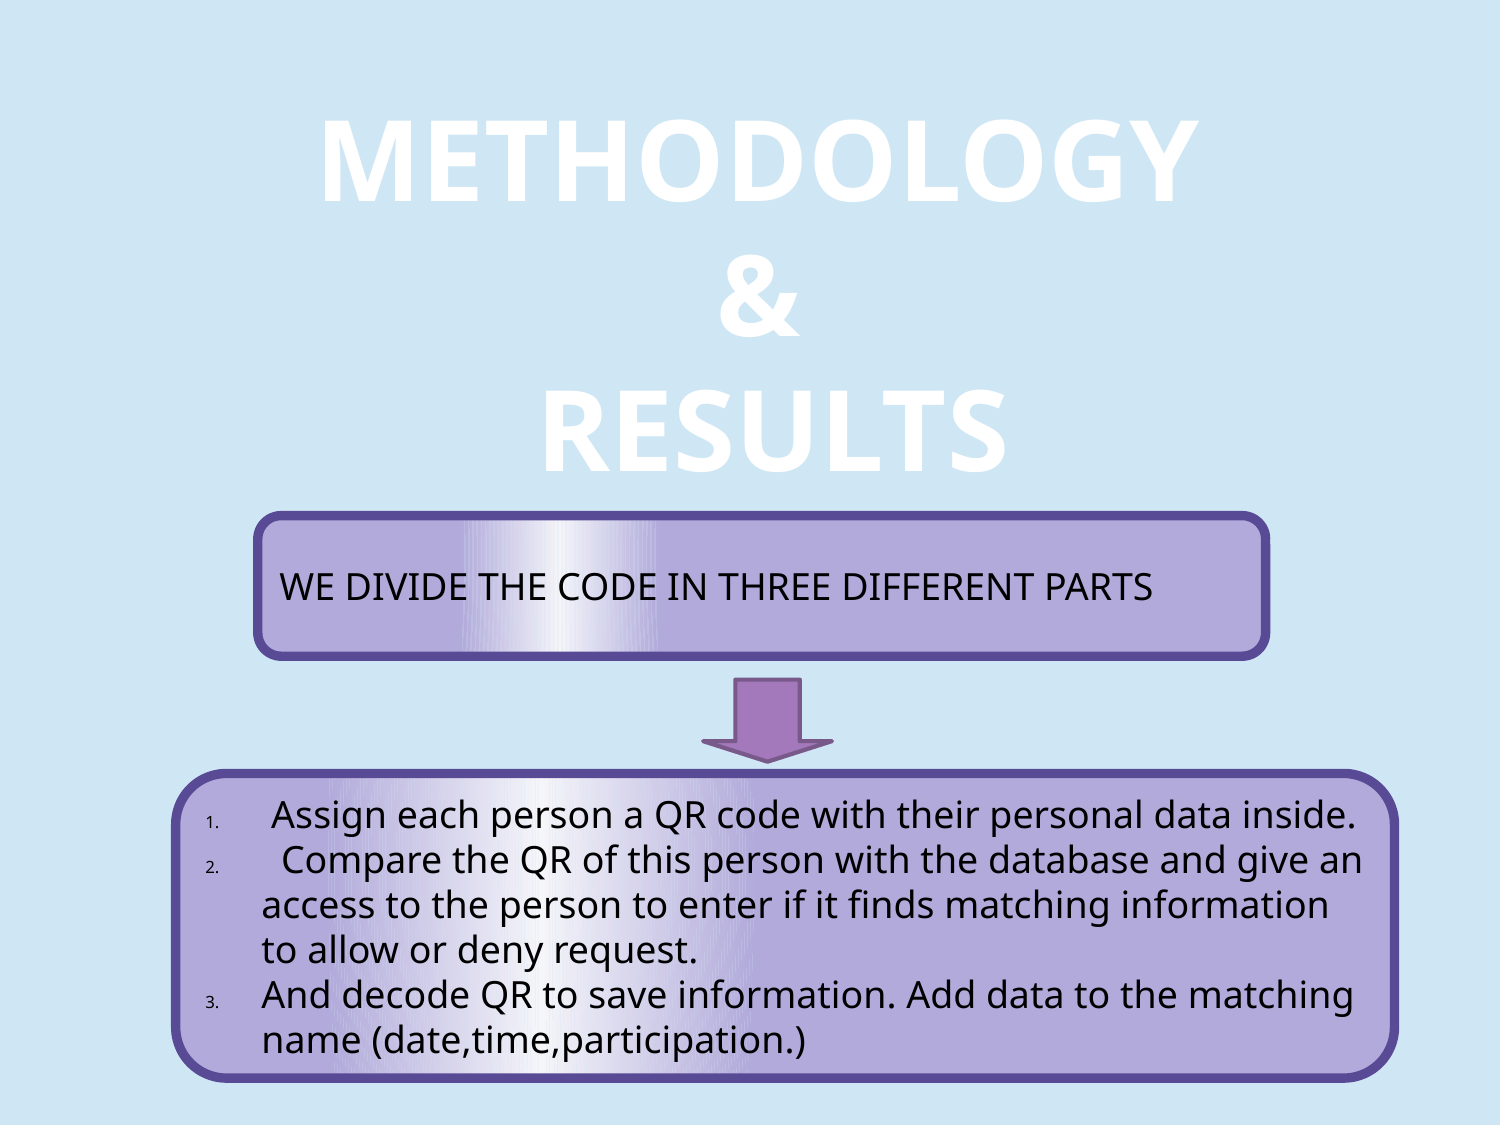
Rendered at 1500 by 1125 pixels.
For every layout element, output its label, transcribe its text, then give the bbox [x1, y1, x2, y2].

text_box METHODOLOGY & RESULTS [300, 81, 1246, 503]
text_box Assign each person a QR code with their personal data inside. Compare the QR of this person with the database and give an access to the person to enter if it finds matching information to allow or deny request. And decode QR to save information. Add data to the matching name (date,time,participation.) [175, 773, 1395, 1079]
text_box [703, 679, 832, 762]
text_box WE DIVIDE THE CODE IN THREE DIFFERENT PARTS [257, 515, 1266, 657]
